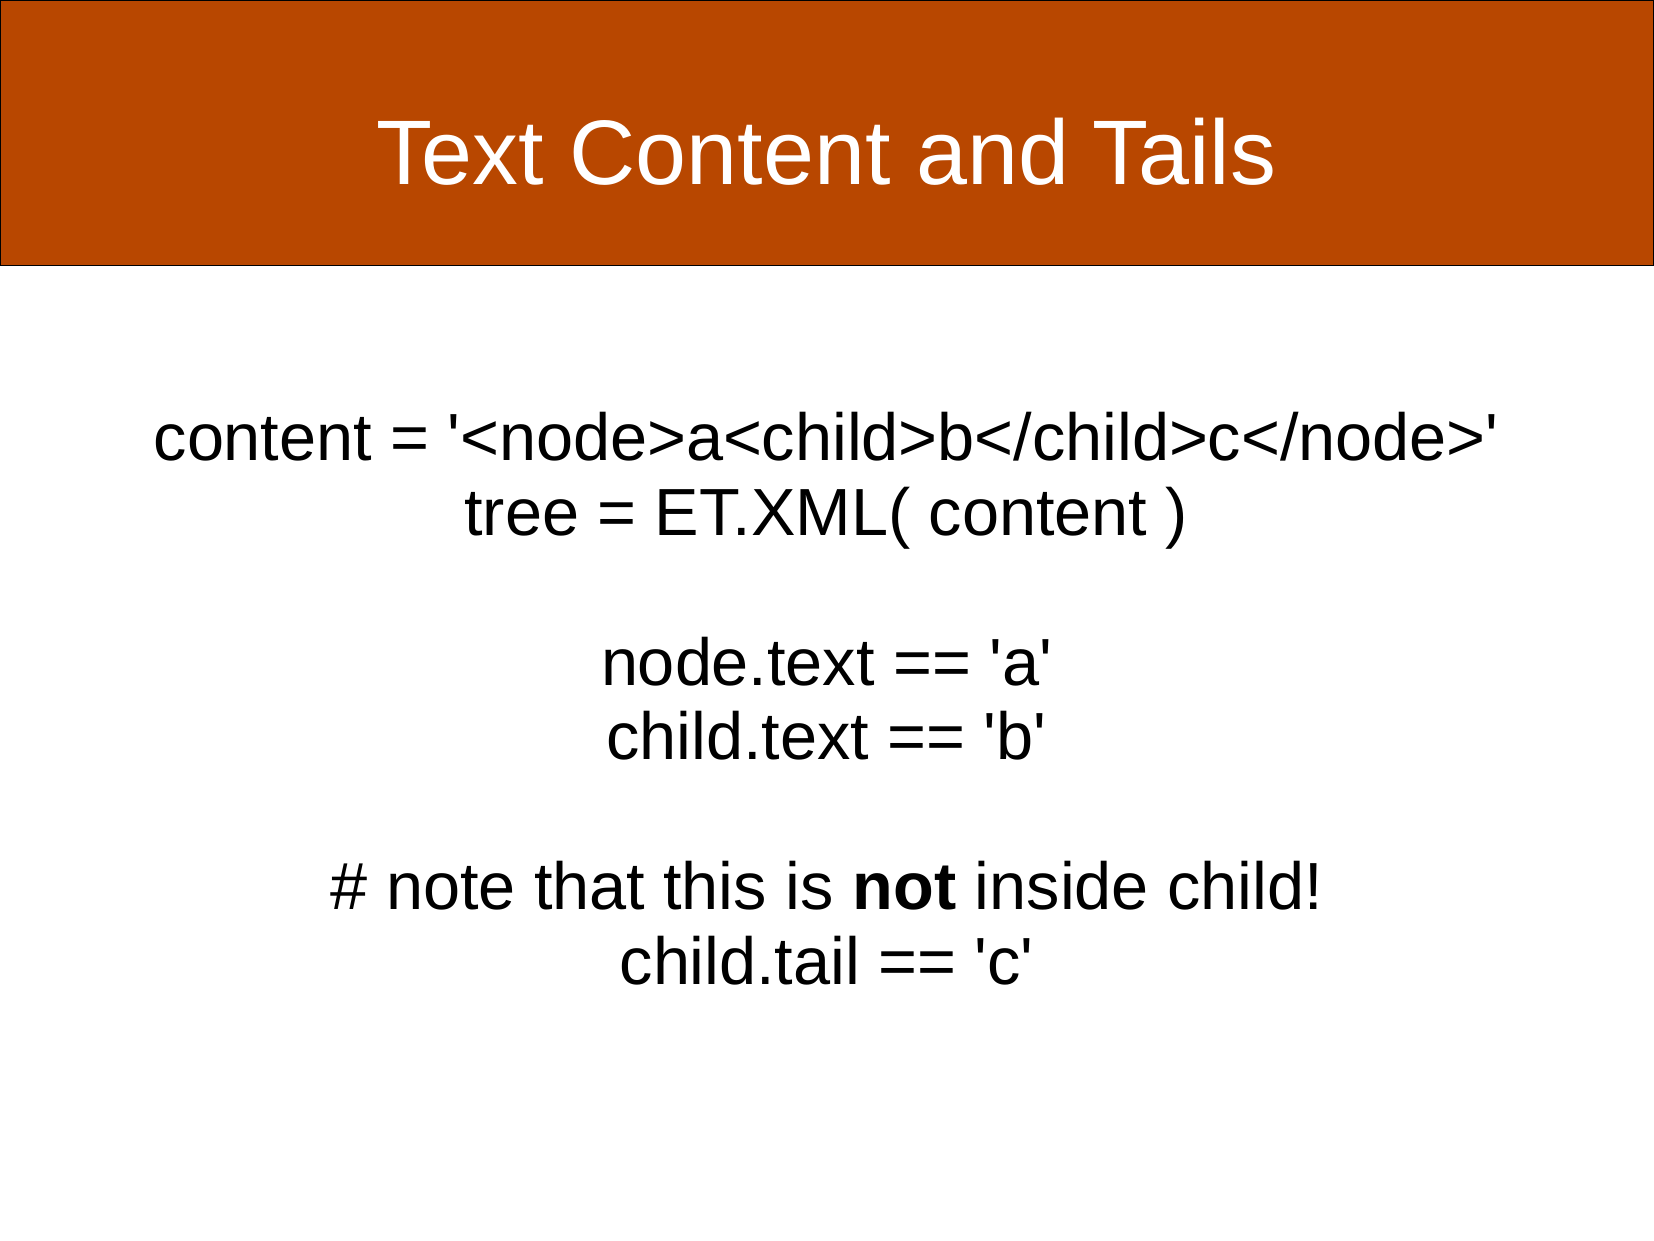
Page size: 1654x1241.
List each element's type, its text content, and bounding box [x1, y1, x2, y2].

title Text Content and Tails [82, 56, 1571, 250]
subtitle content = '<node>a<child>b</child>c</node>' tree = ET.XML( content ) node.text == 'a' child.text == 'b' # note that this is not inside child! child.tail == 'c' [82, 297, 1571, 1102]
